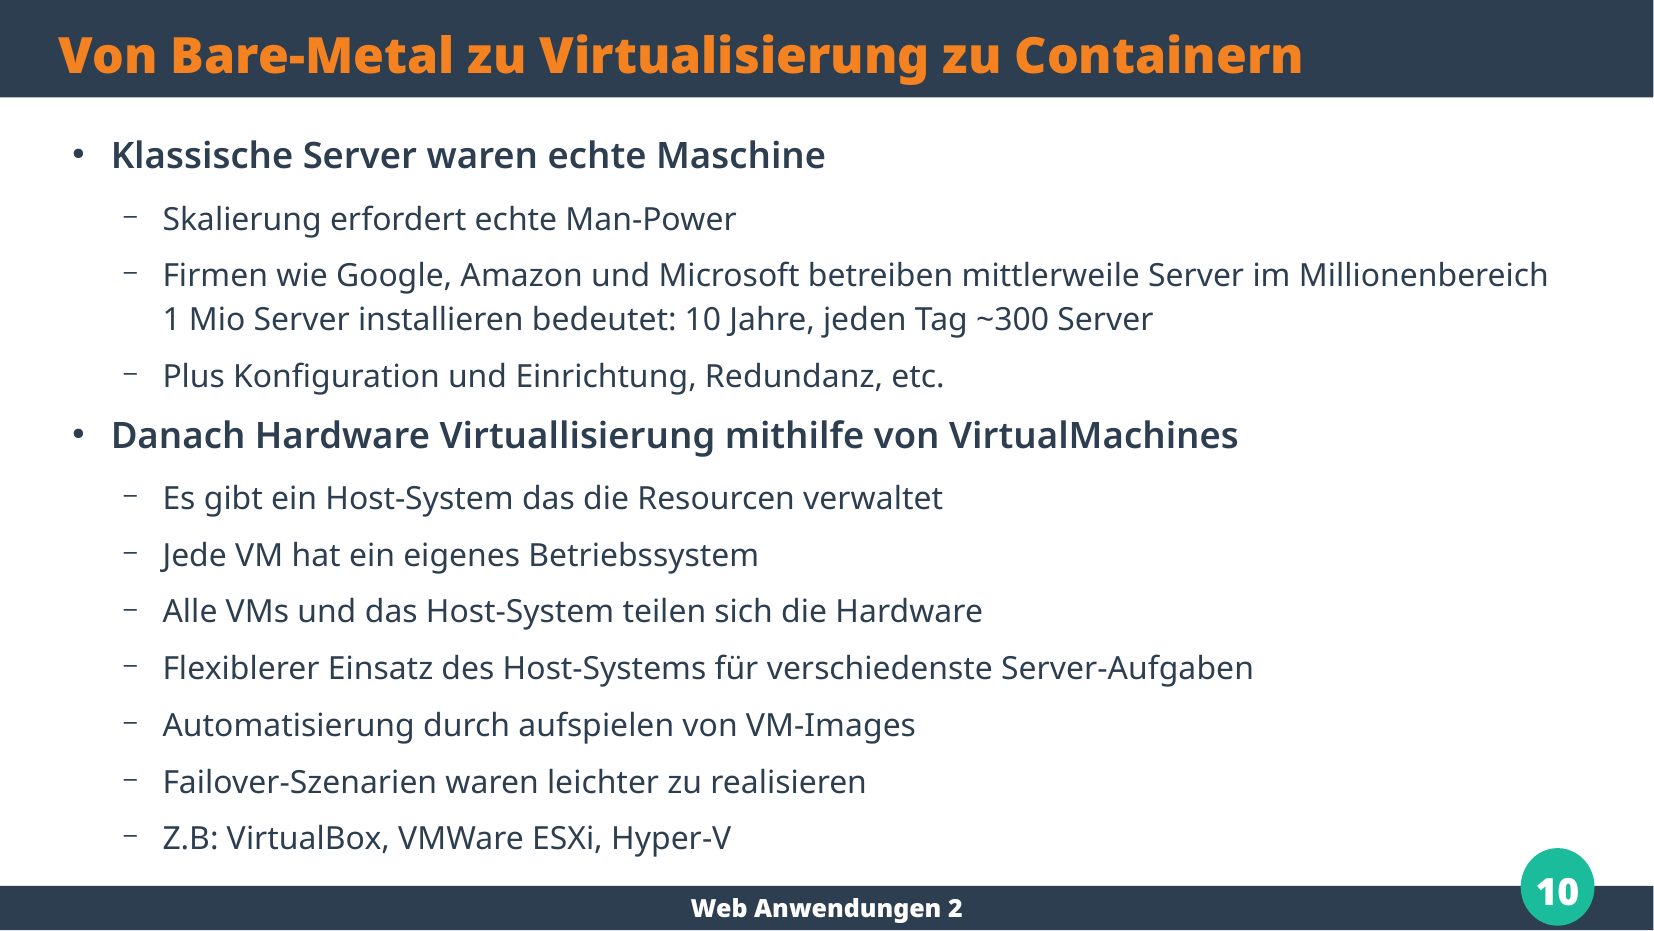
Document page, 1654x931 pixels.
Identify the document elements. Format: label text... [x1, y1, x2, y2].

title Von Bare-Metal zu Virtualisierung zu Containern [59, 8, 1595, 89]
list Klassische Server waren echte Maschine Skalierung erfordert echte Man-Power Firmen wie Google, Amazon und Microsoft betreiben mittlerweile Server im Millionenbereich 1 Mio Server installieren bedeutet: 10 Jahre, jeden Tag ~300 Server Plus Konfiguration und Einrichtung, Redundanz, etc. Danach Hardware Virtuallisierung mithilfe von VirtualMachines Es gibt ein Host-System das die Resourcen verwaltet Jede VM hat ein eigenes Betriebssystem Alle VMs und das Host-System teilen sich die Hardware Flexiblerer Einsatz des Host-Systems für verschiedenste Server-Aufgaben Automatisierung durch aufspielen von VM-Images Failover-Szenarien waren leichter zu realisieren Z.B: VirtualBox, VMWare ESXi, Hyper-V [59, 129, 1595, 864]
